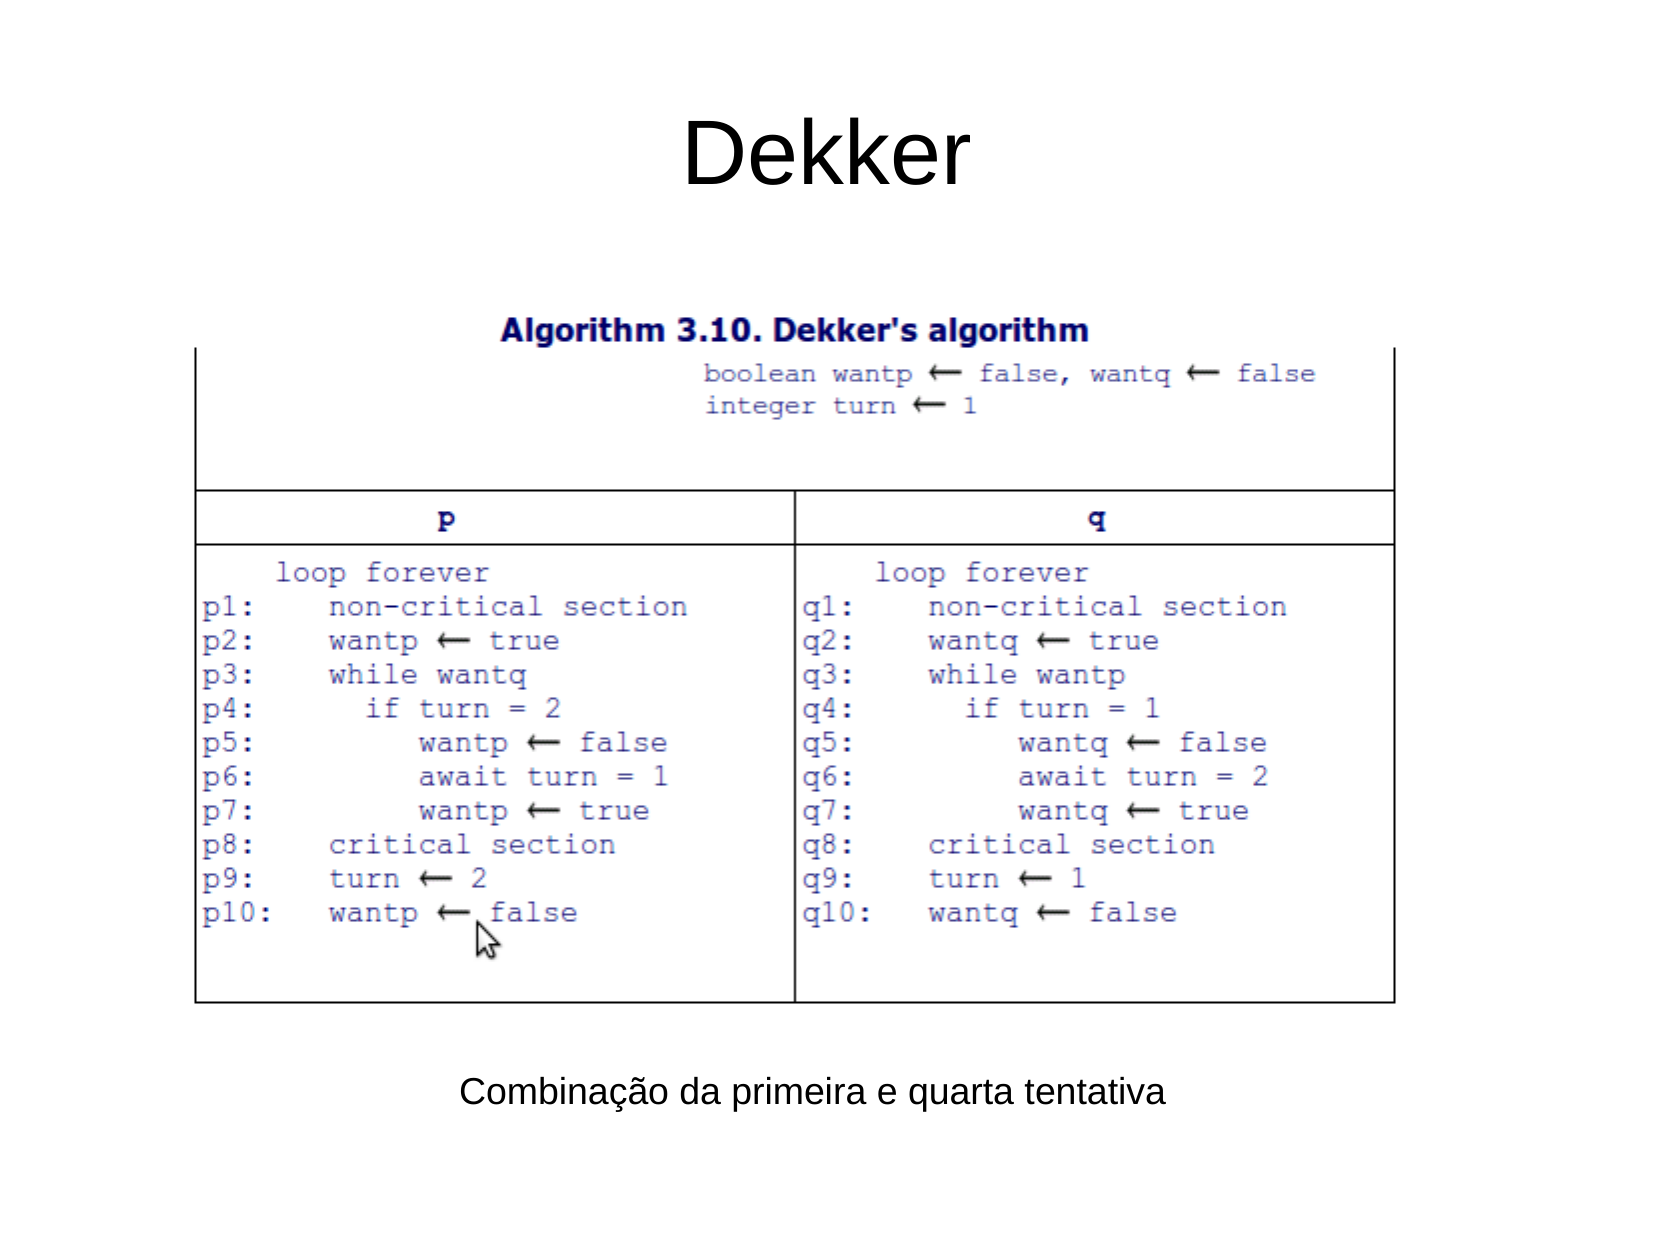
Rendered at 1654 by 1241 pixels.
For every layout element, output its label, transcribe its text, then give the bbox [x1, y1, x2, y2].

text_box Combinação da primeira e quarta tentativa [444, 1062, 1182, 1120]
title Dekker [82, 49, 1571, 257]
picture [177, 296, 1406, 1016]
